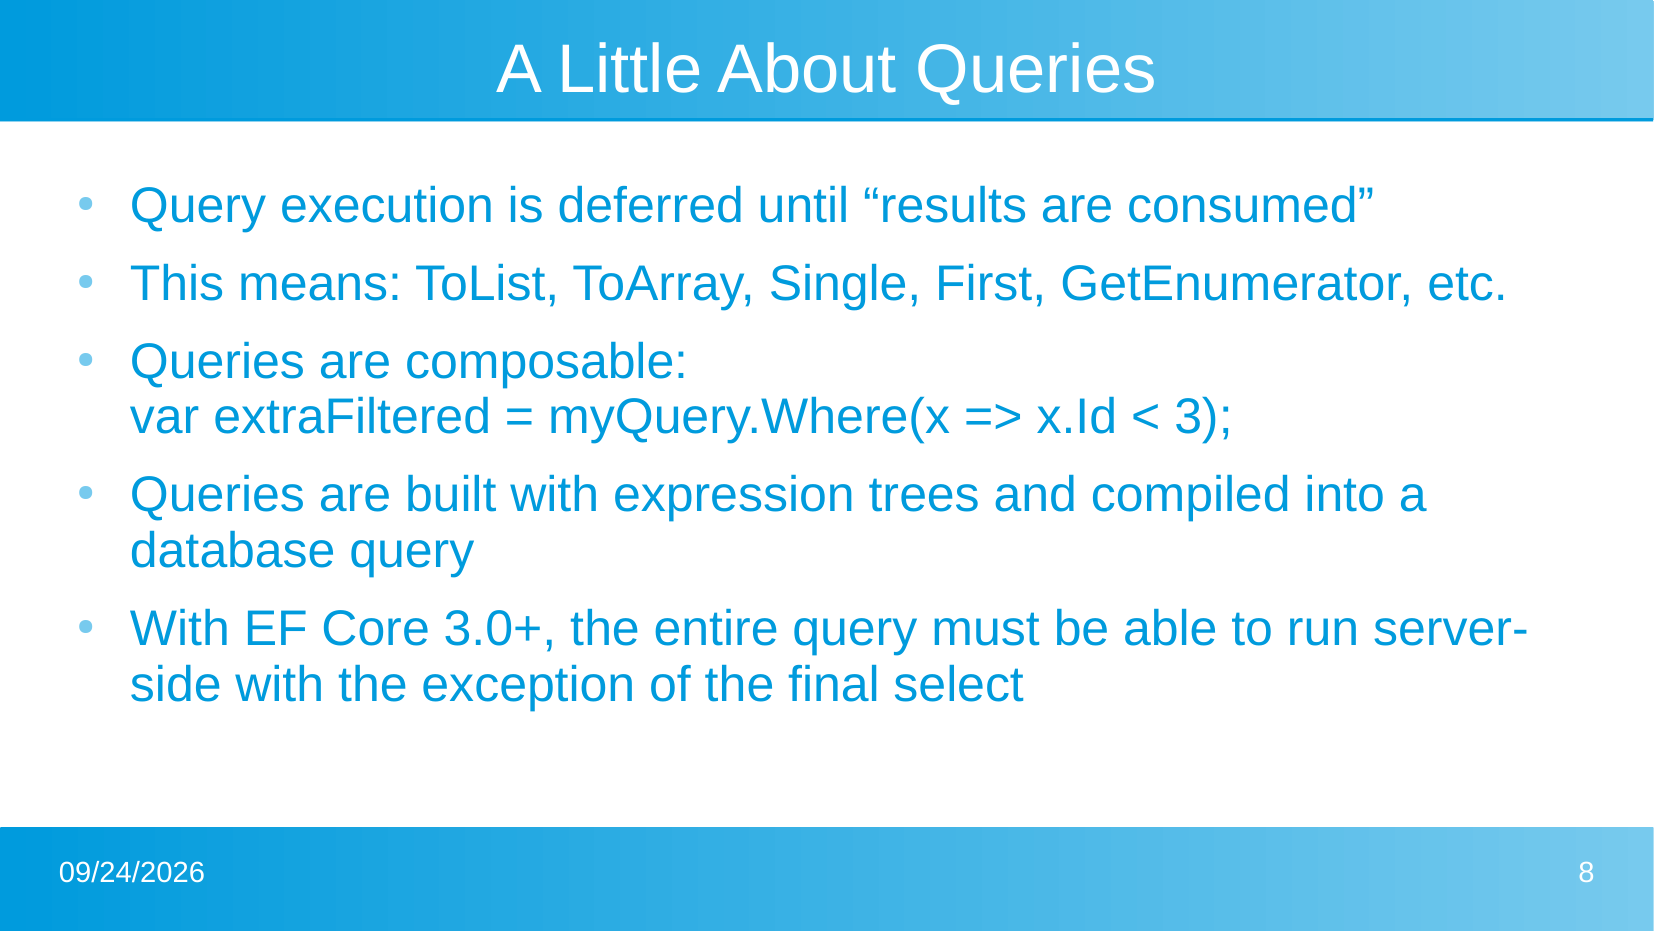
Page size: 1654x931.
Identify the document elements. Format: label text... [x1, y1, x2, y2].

title A Little About Queries [59, 29, 1595, 108]
list Query execution is deferred until “results are consumed” This means: ToList, ToArray, Single, First, GetEnumerator, etc. Queries are composable: var extraFiltered = myQuery.Where(x => x.Id < 3); Queries are built with expression trees and compiled into a database query With EF Core 3.0+, the entire query must be able to run server-side with the exception of the final select [59, 177, 1595, 768]
